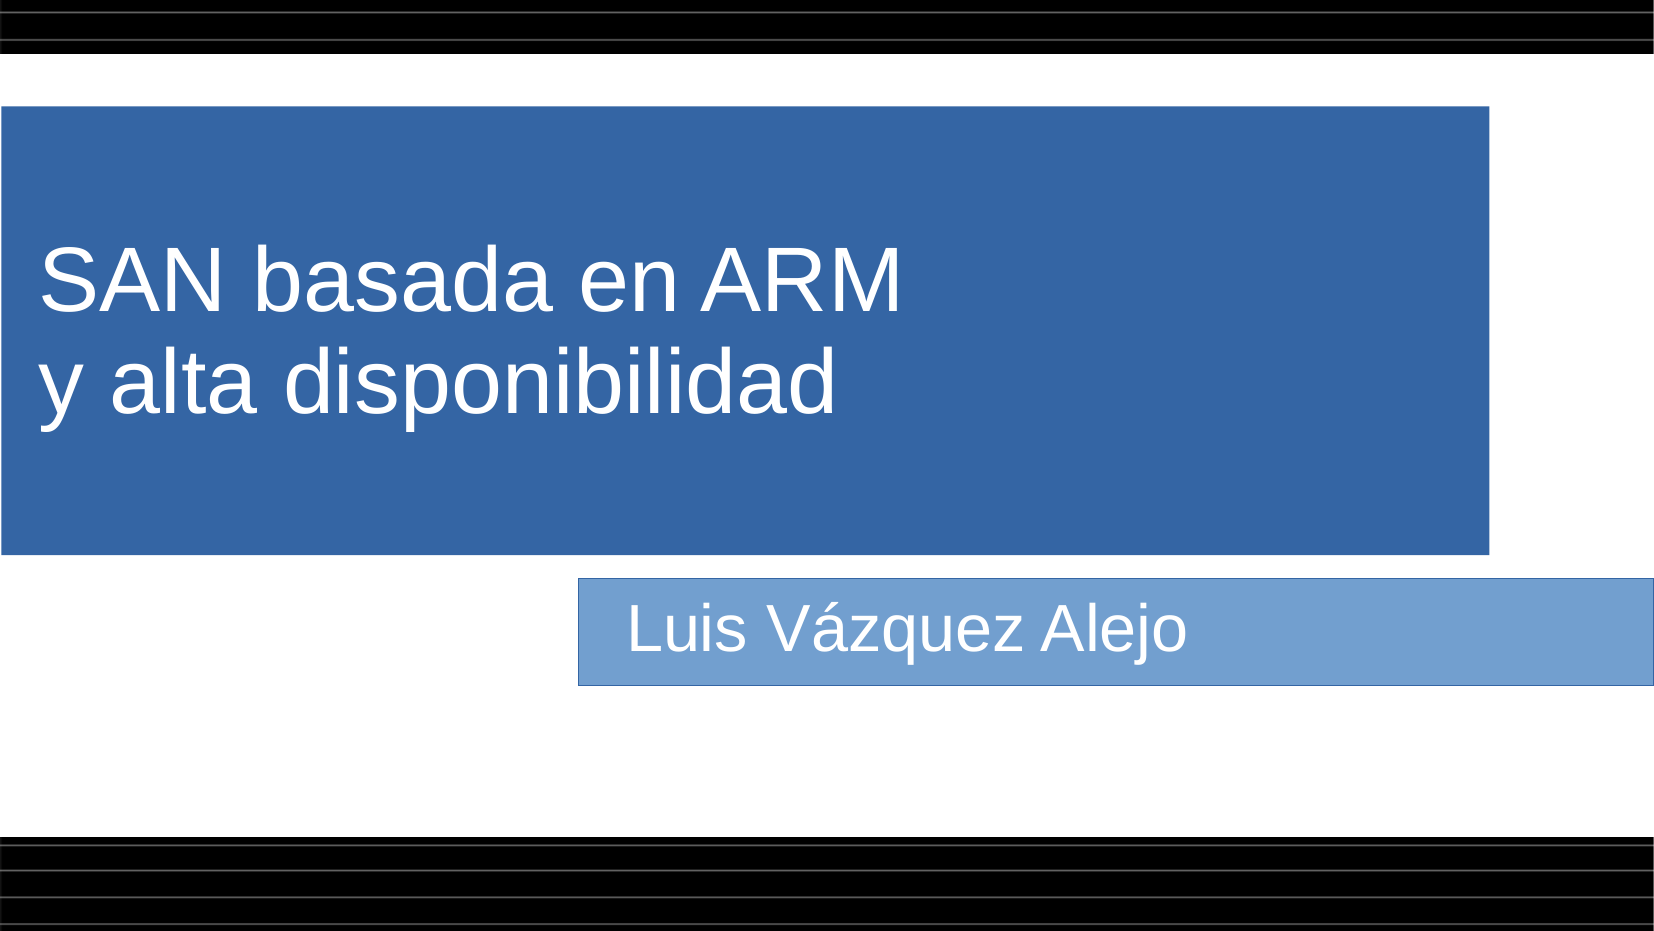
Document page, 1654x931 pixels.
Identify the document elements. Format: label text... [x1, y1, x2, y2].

picture [0, 837, 1654, 931]
subtitle Luis Vázquez Alejo [625, 590, 1489, 804]
title SAN basada en ARM y alta disponibilidad [1, 106, 1490, 556]
text_box [578, 578, 1654, 686]
picture [0, 0, 1654, 54]
